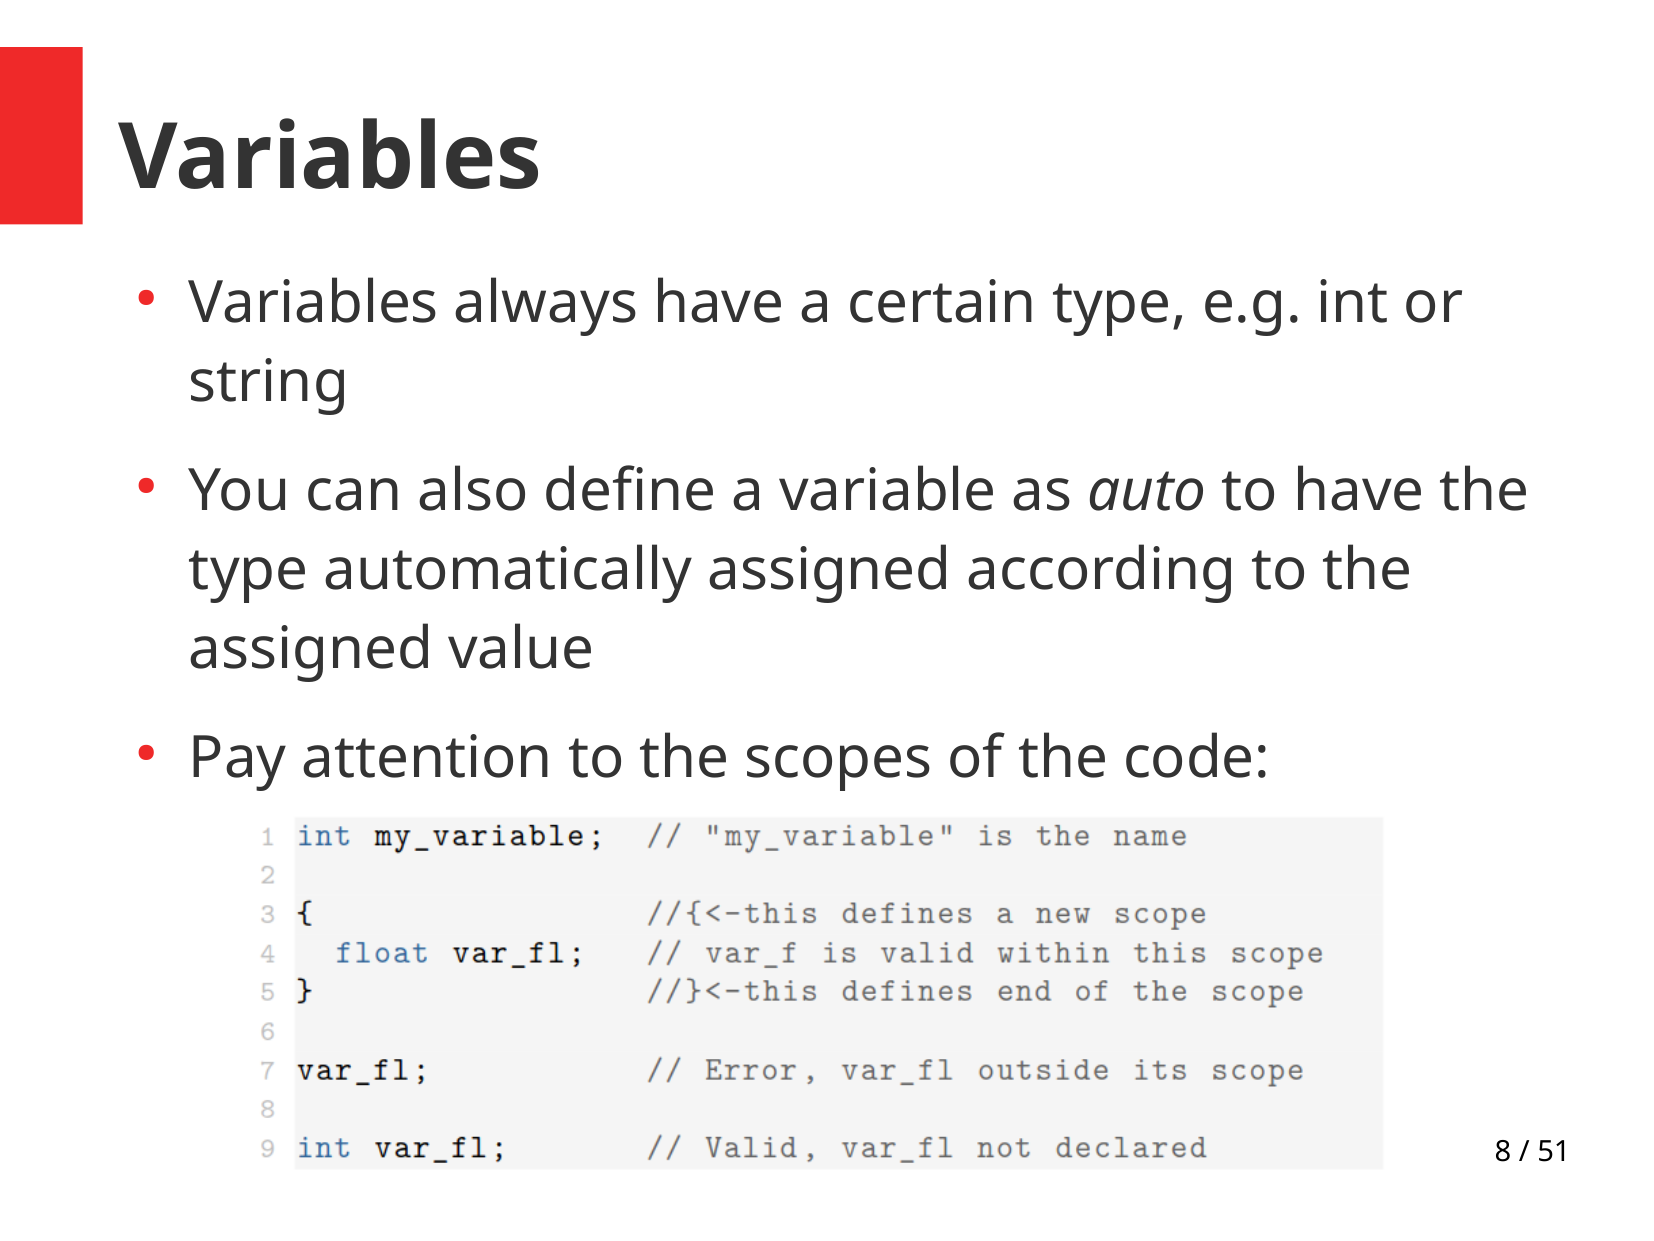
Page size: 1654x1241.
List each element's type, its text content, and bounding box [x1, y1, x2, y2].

list Variables always have a certain type, e.g. int or string You can also define a variable as auto to have the type automatically assigned according to the assigned value Pay attention to the scopes of the code: [118, 259, 1536, 827]
title Variables [118, 49, 1571, 257]
picture [248, 806, 1395, 1182]
